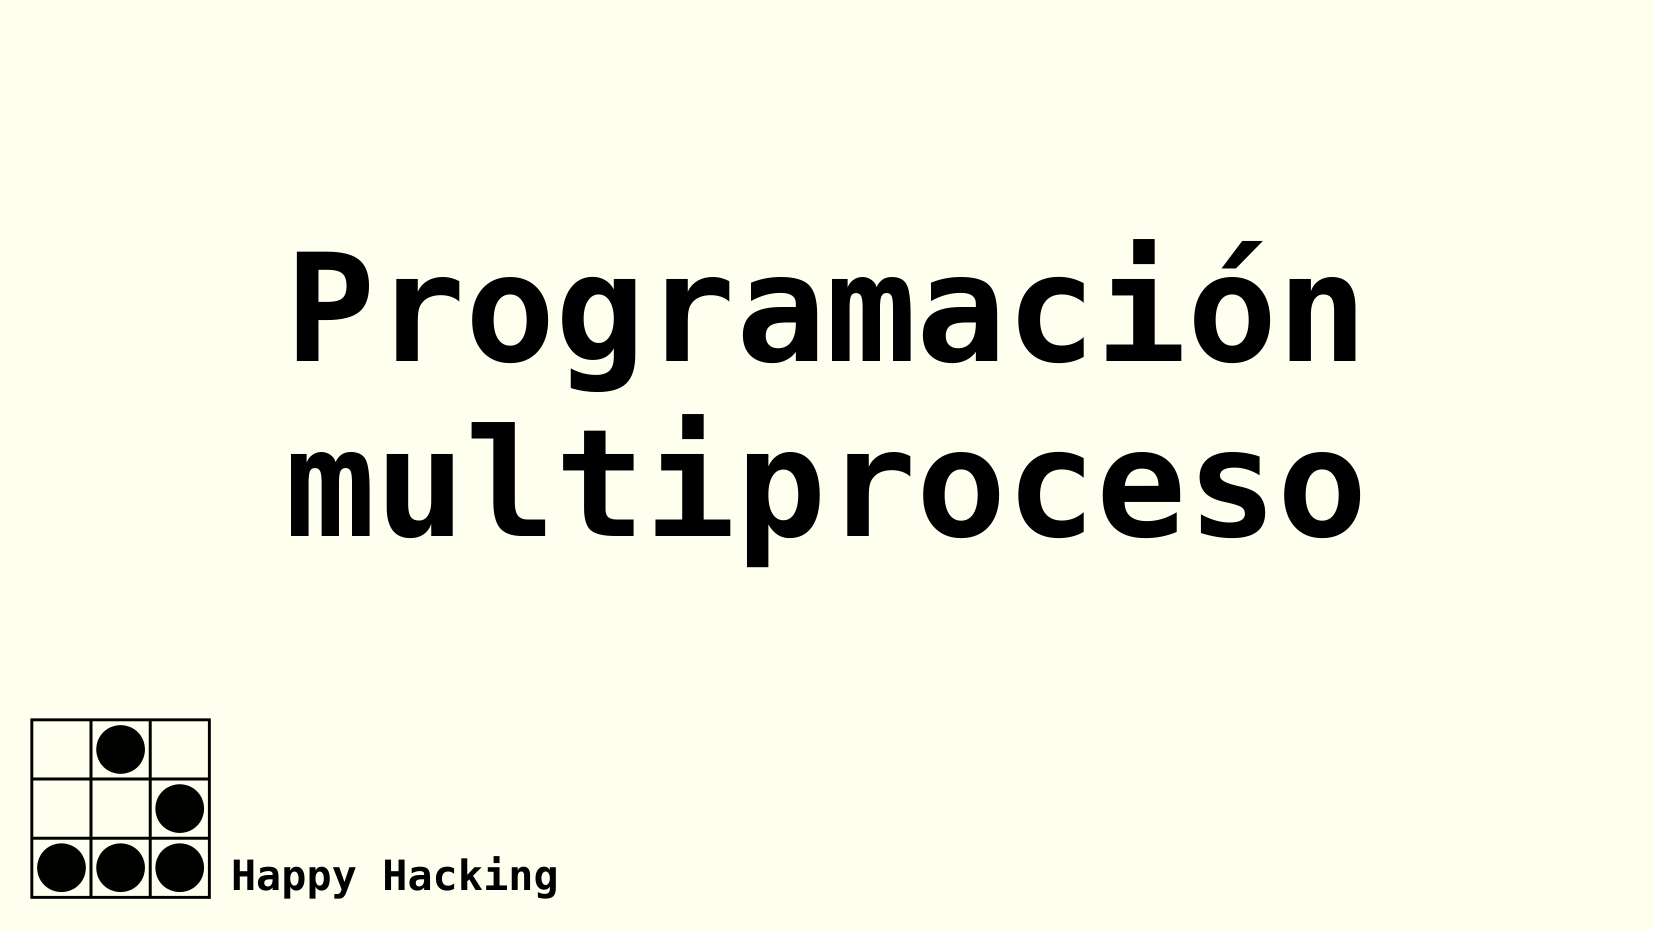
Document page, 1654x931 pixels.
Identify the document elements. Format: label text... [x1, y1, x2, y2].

subtitle Programación multiproceso [82, 37, 1571, 758]
text_box Happy Hacking [216, 820, 606, 909]
picture [17, 705, 224, 912]
